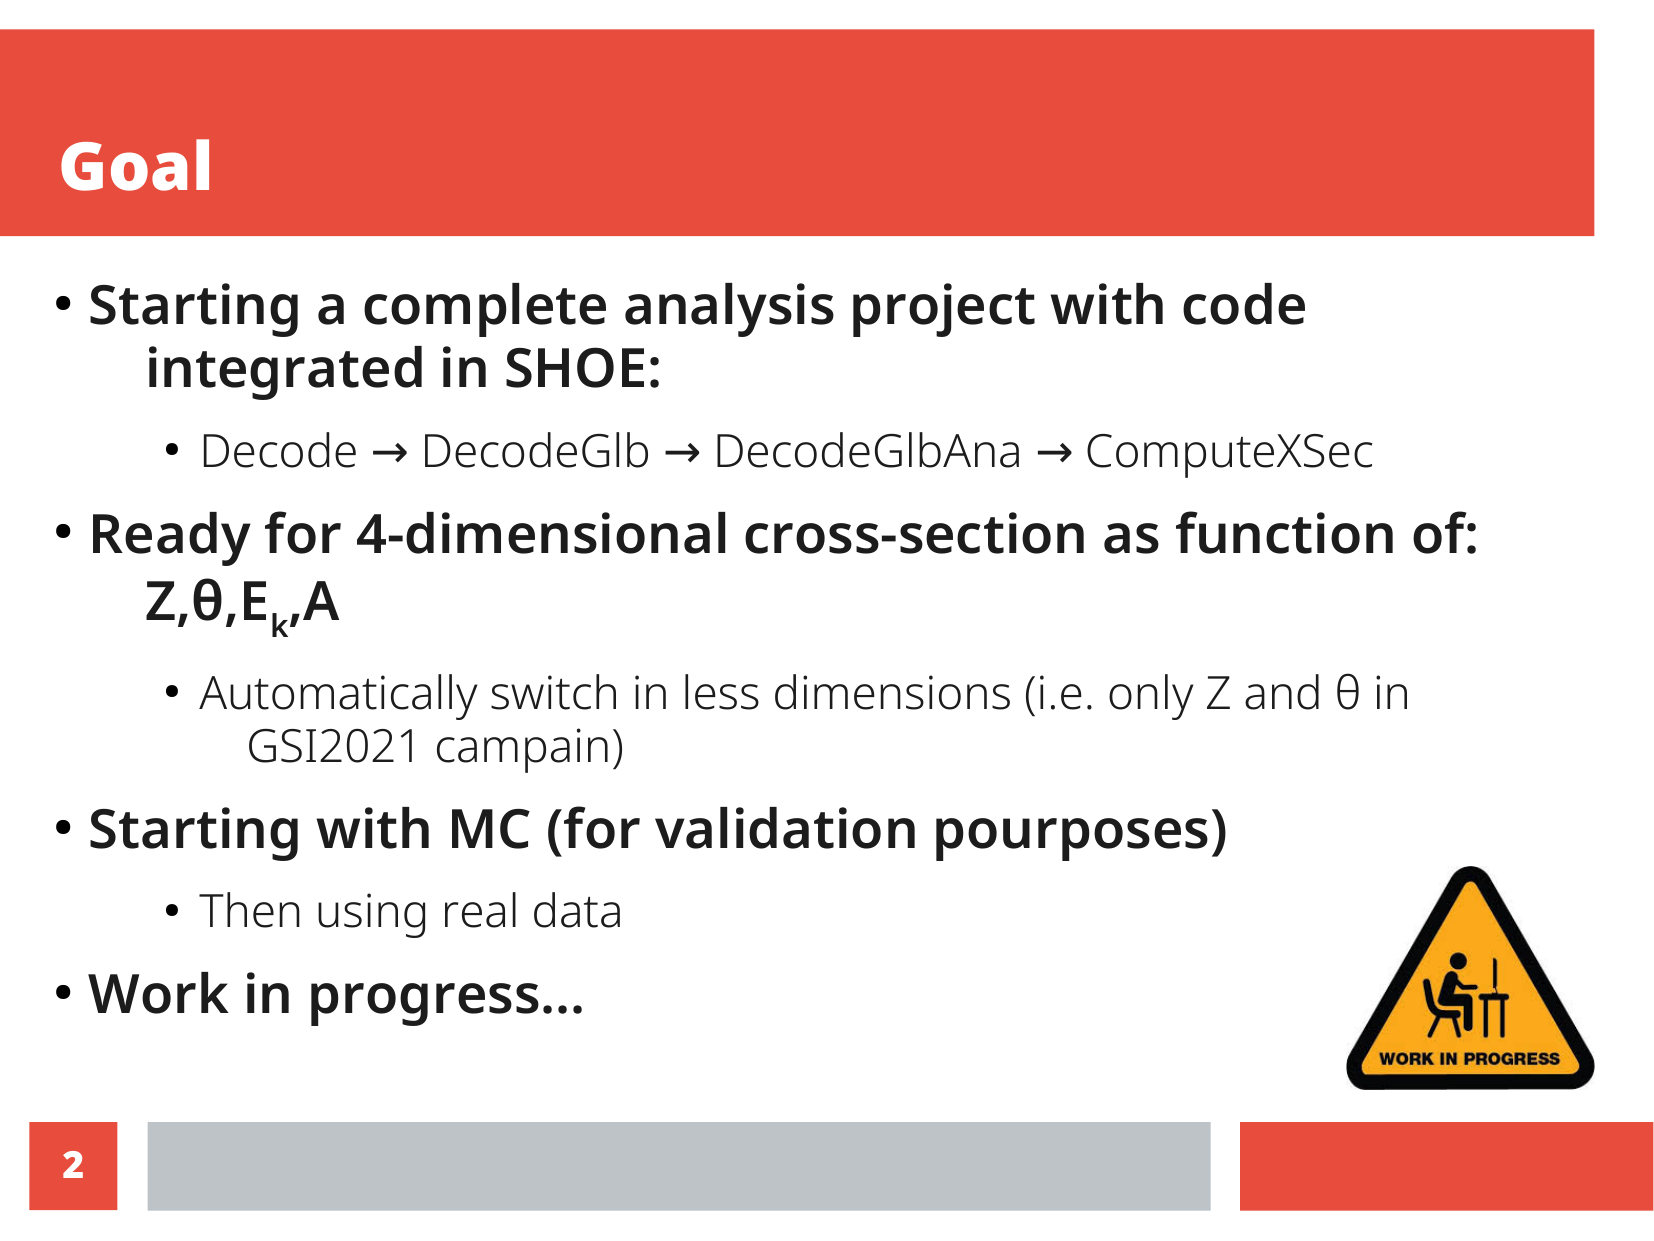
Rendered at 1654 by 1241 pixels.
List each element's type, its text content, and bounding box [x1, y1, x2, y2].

picture [1346, 866, 1595, 1090]
list Starting a complete analysis project with code integrated in SHOE: Decode → DecodeGlb → DecodeGlbAna → ComputeXSec Ready for 4-dimensional cross-section as function of: Z,θ,Ek,A Automatically switch in less dimensions (i.e. only Z and θ in GSI2021 campain) Starting with MC (for validation pourposes) Then using real data Work in progress... [53, 272, 1560, 1040]
title Goal [59, 59, 1594, 207]
